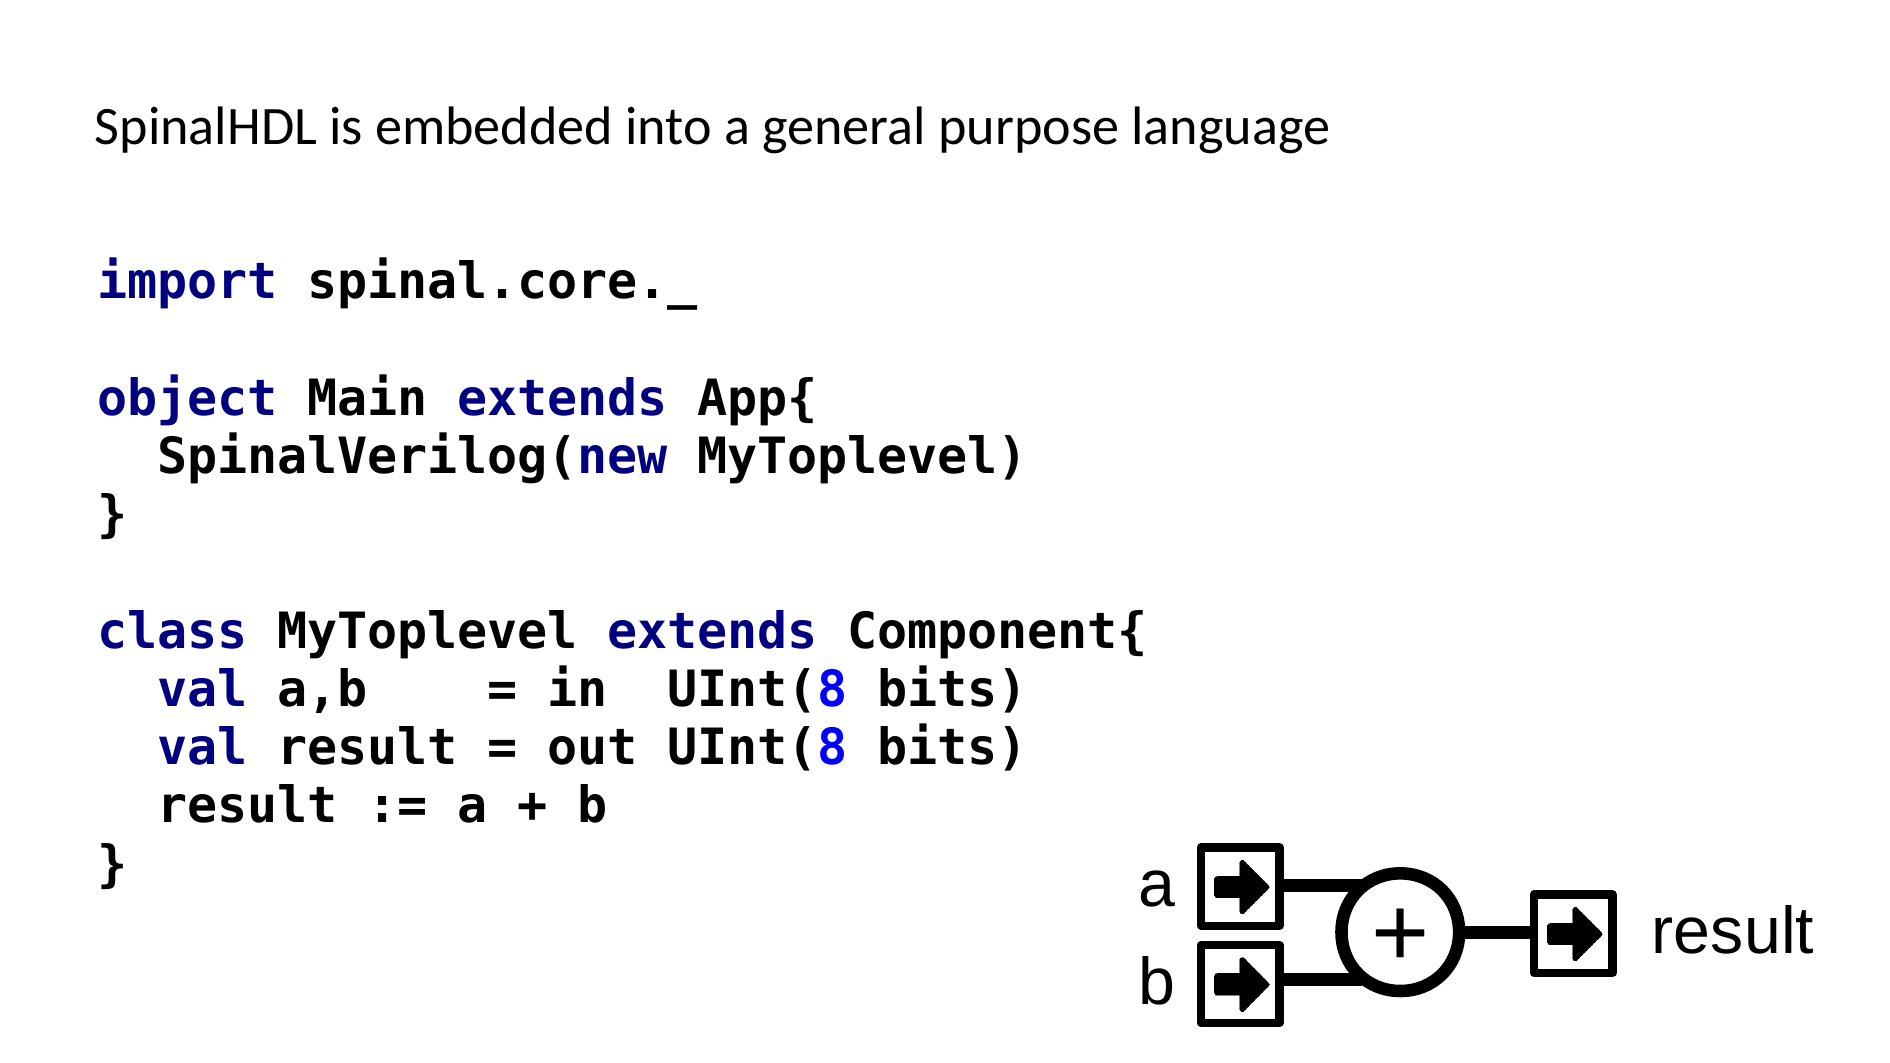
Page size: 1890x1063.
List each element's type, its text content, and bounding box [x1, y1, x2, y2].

title SpinalHDL is embedded into a general purpose language [94, 42, 1796, 220]
picture [862, 826, 1890, 1038]
text_box import spinal.core._ object Main extends App{ SpinalVerilog(new MyToplevel) } class MyToplevel extends Component{ val a,b = in UInt(8 bits) val result = out UInt(8 bits) result := a + b } [82, 244, 1772, 1063]
